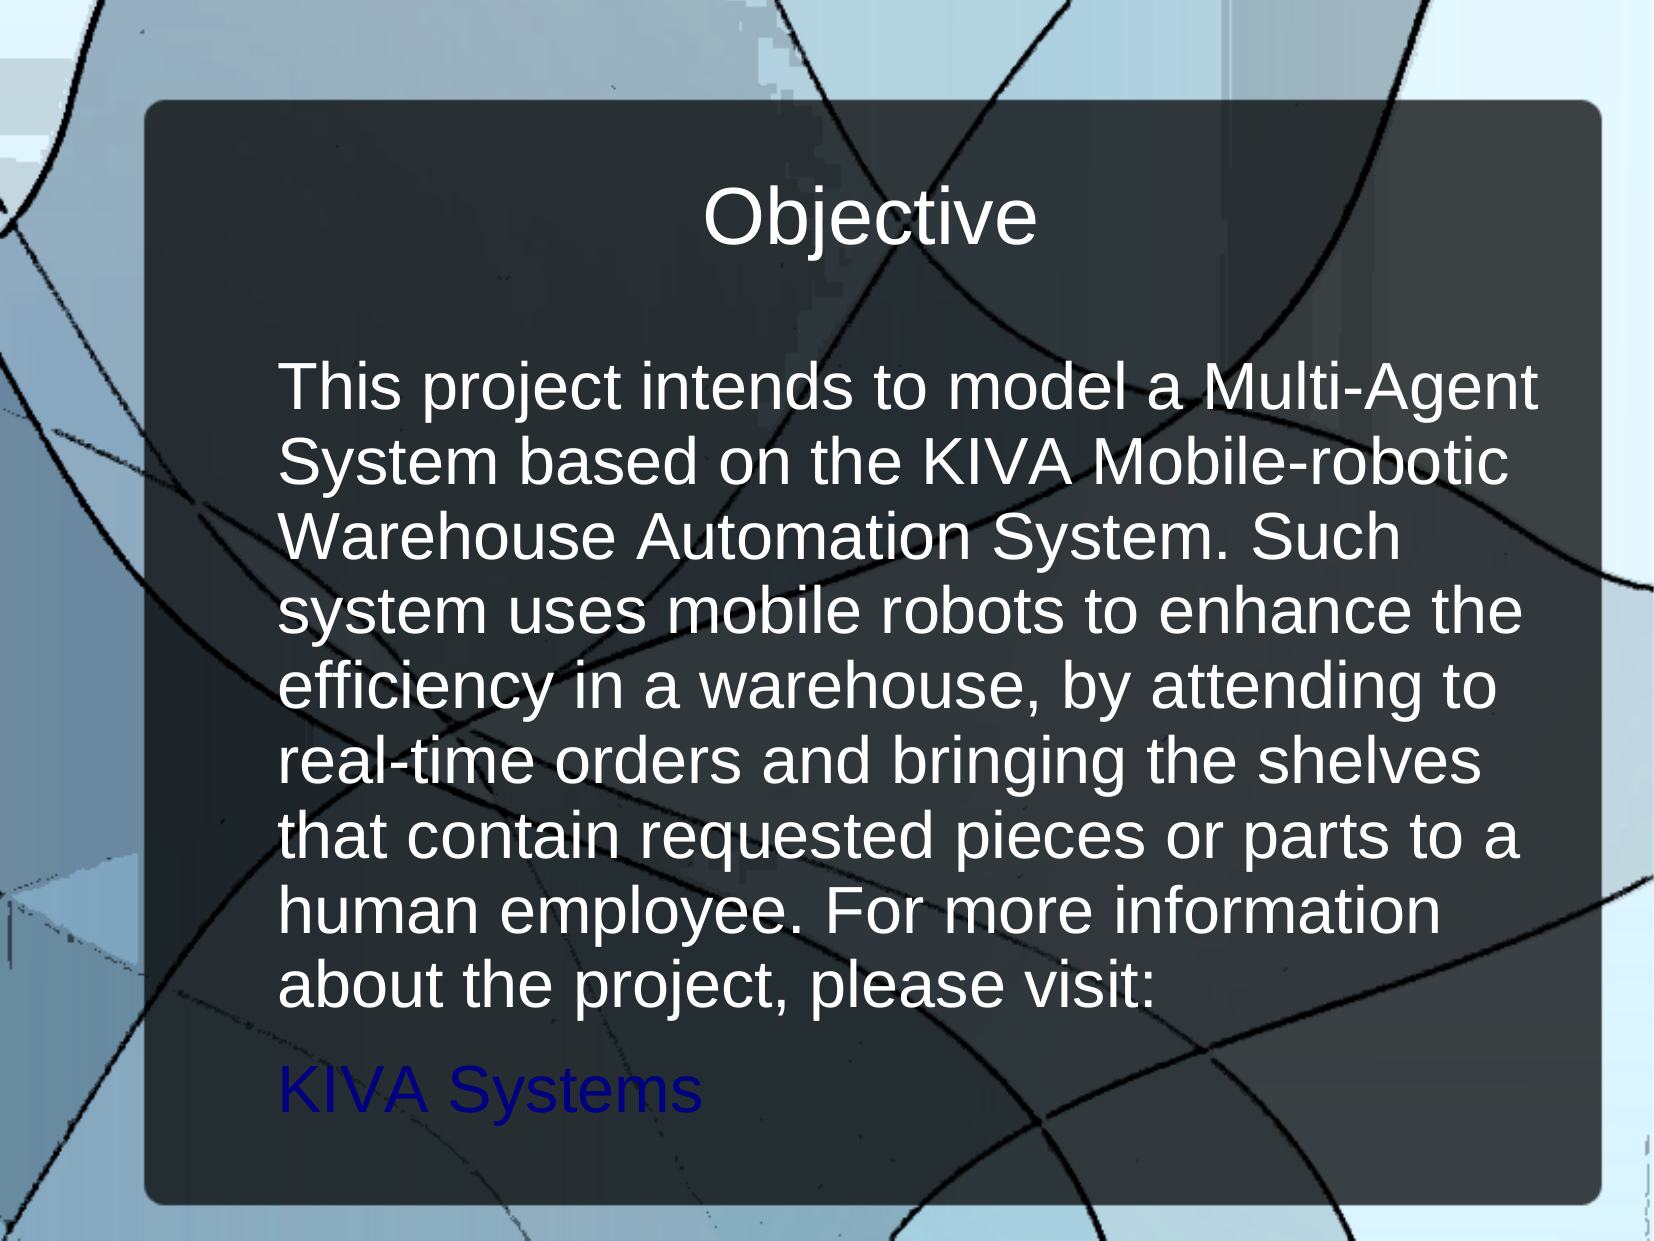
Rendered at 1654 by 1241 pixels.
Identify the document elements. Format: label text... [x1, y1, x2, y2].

title Objective [159, 108, 1583, 325]
list This project intends to model a Multi-Agent System based on the KIVA Mobile-robotic Warehouse Automation System. Such system uses mobile robots to enhance the efficiency in a warehouse, by attending to real-time orders and bringing the shelves that contain requested pieces or parts to a human employee. For more information about the project, please visit: KIVA Systems [206, 349, 1571, 1127]
picture [0, 0, 1654, 1241]
